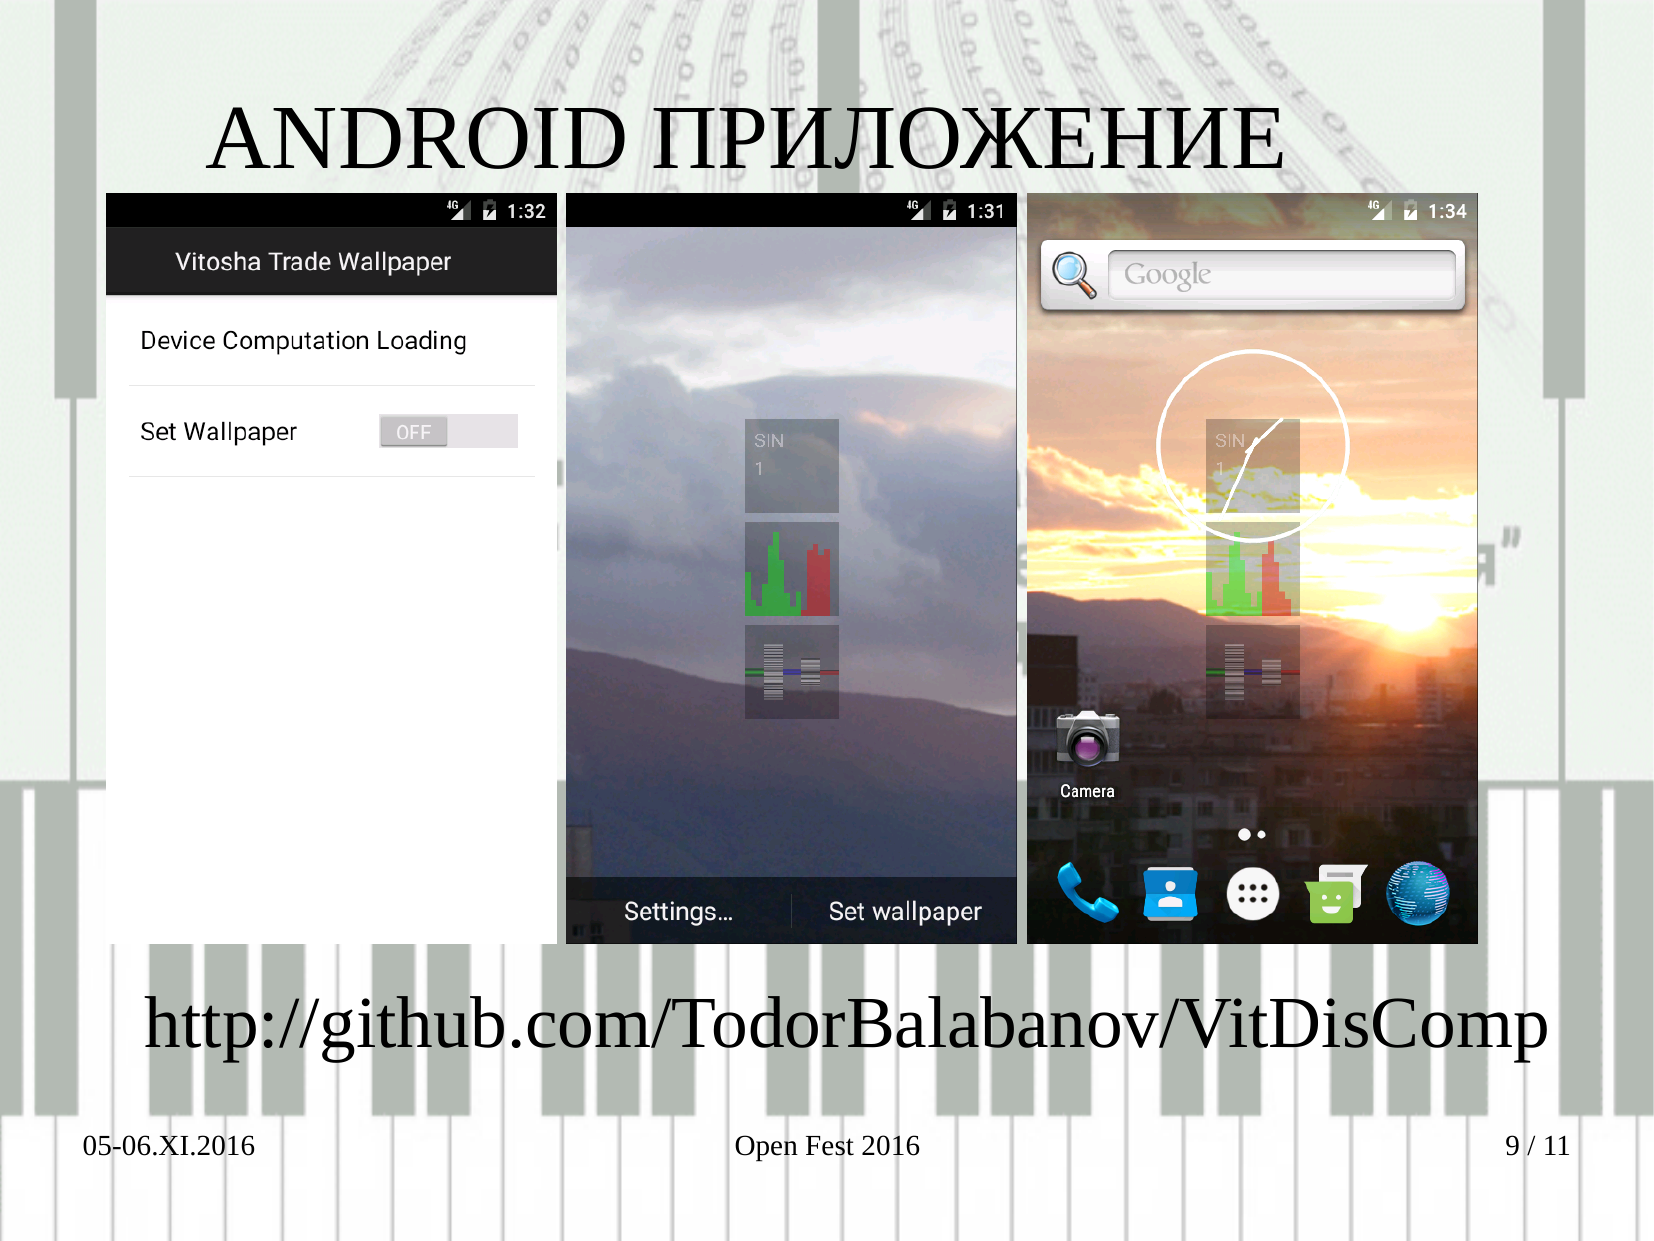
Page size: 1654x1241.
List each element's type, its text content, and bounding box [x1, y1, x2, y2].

list http://github.com/TodorBalabanov/VitDisComp [82, 346, 1571, 1066]
title ANDROID ПРИЛОЖЕНИЕ [82, 47, 1412, 229]
picture [0, 0, 1654, 1241]
